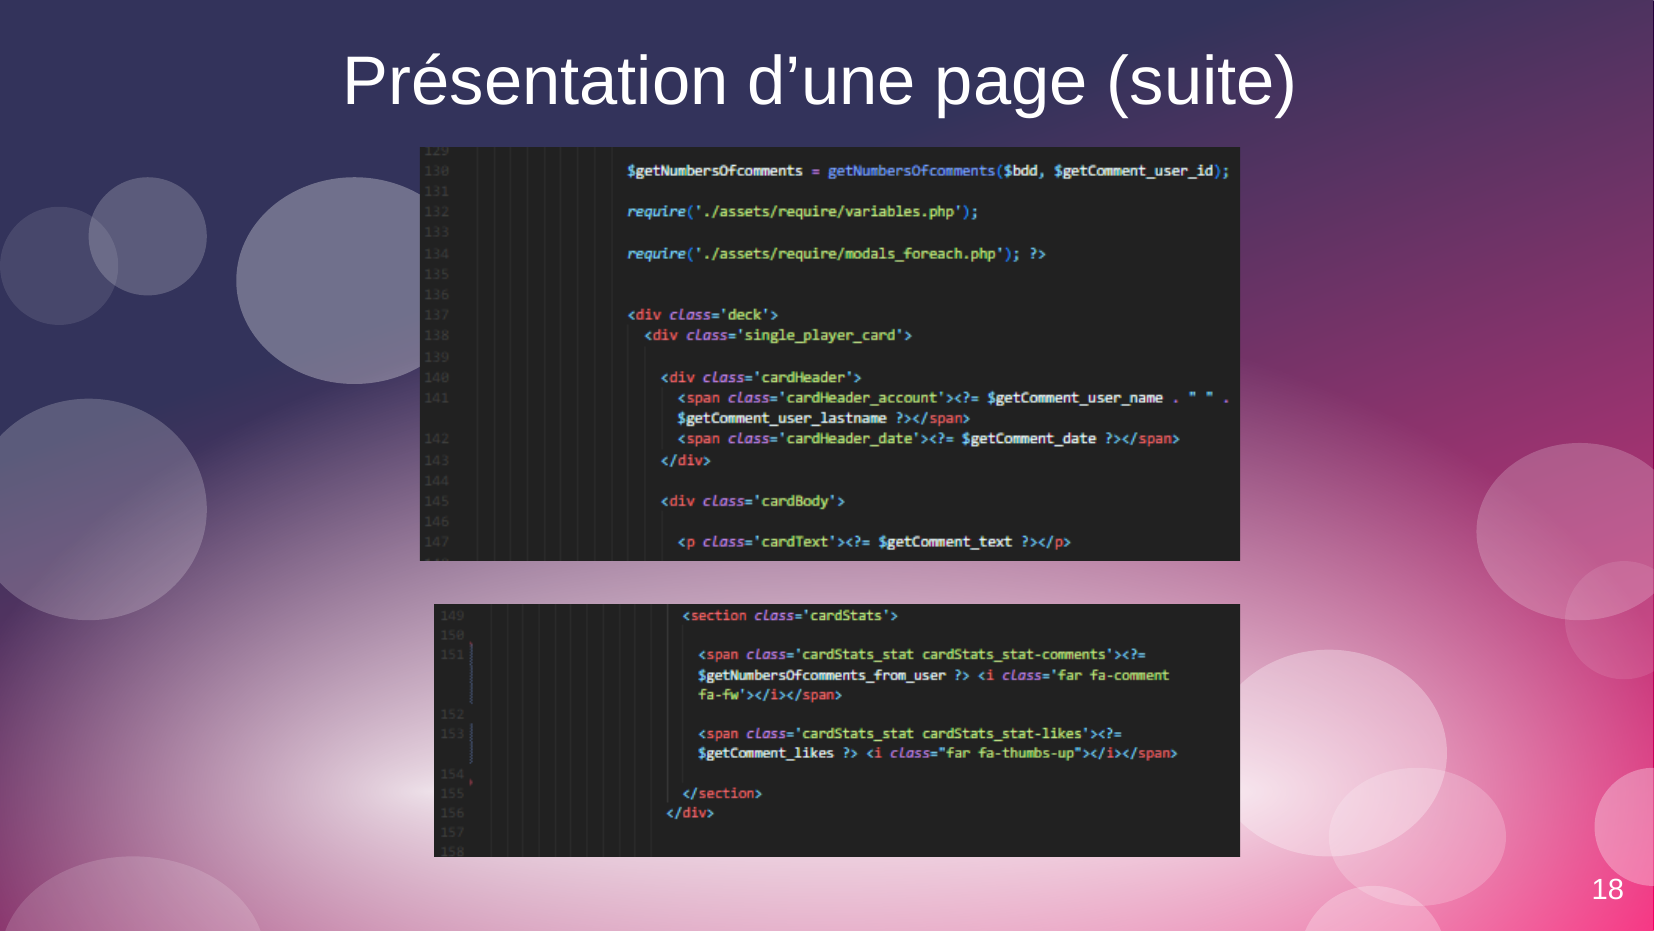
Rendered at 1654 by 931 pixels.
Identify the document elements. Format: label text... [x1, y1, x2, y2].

title Présentation d’une page (suite) [82, 0, 1559, 163]
picture [434, 604, 1241, 857]
picture [419, 147, 1241, 562]
